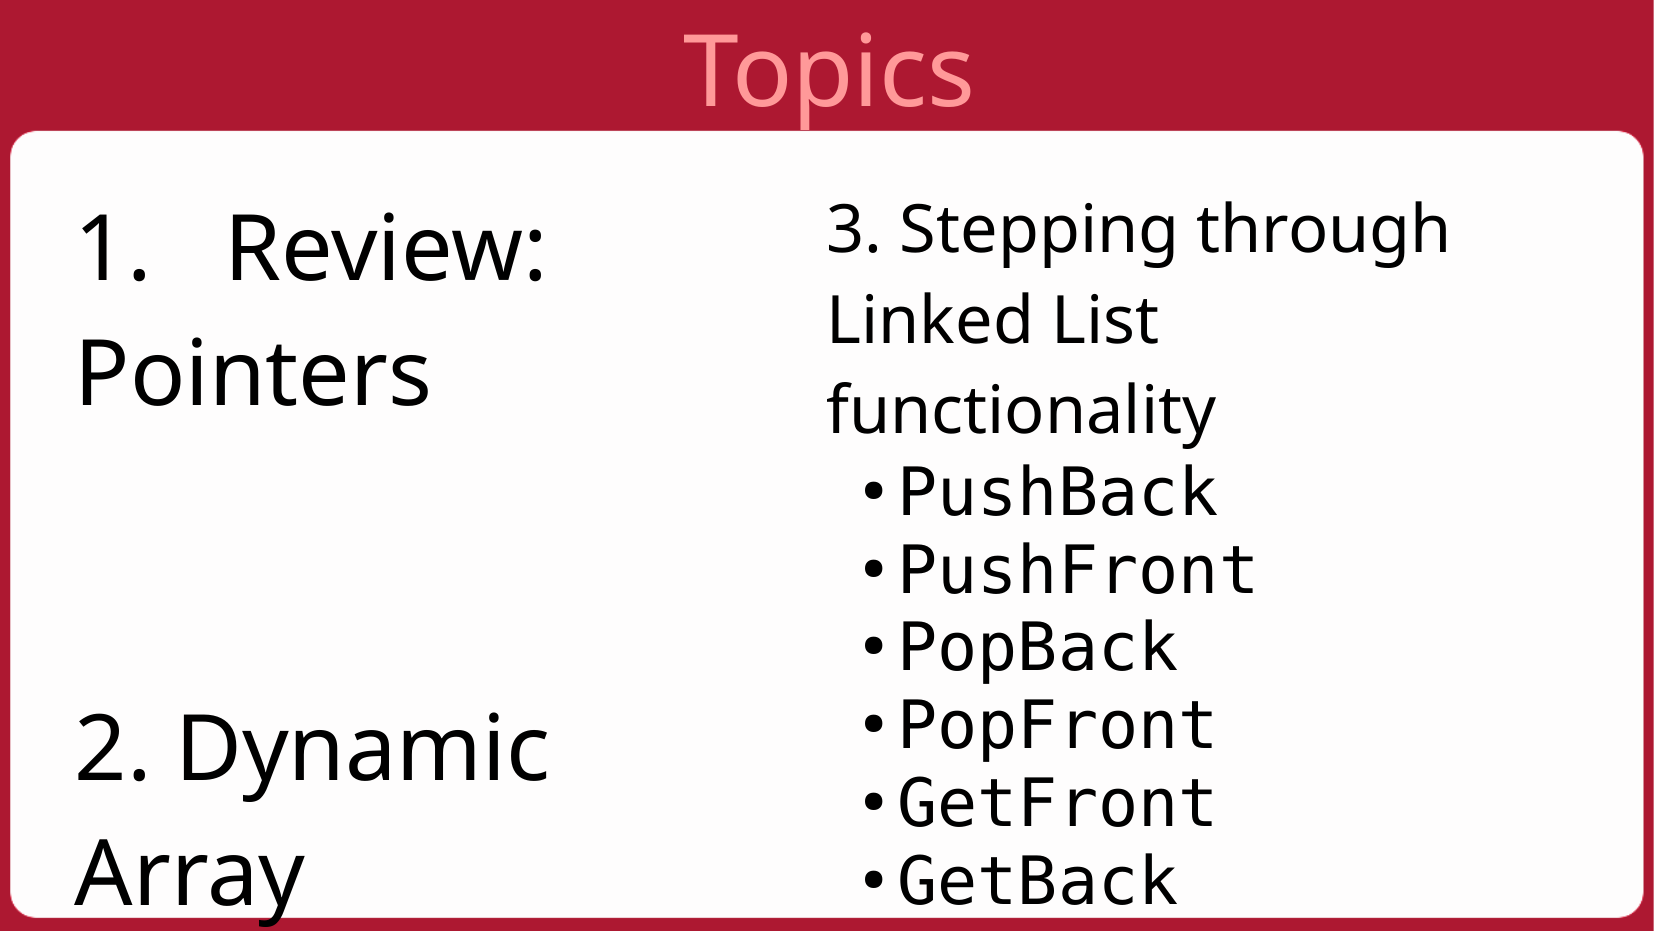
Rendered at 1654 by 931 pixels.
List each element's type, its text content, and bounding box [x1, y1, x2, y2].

text_box 1. Review: Pointers 2. Dynamic Array vs. Linked List [74, 182, 806, 879]
picture [0, 0, 1654, 931]
title Topics [85, 3, 1574, 131]
text_box 3. Stepping through Linked List functionality PushBack PushFront PopBack PopFront GetFront GetBack [826, 181, 1558, 878]
